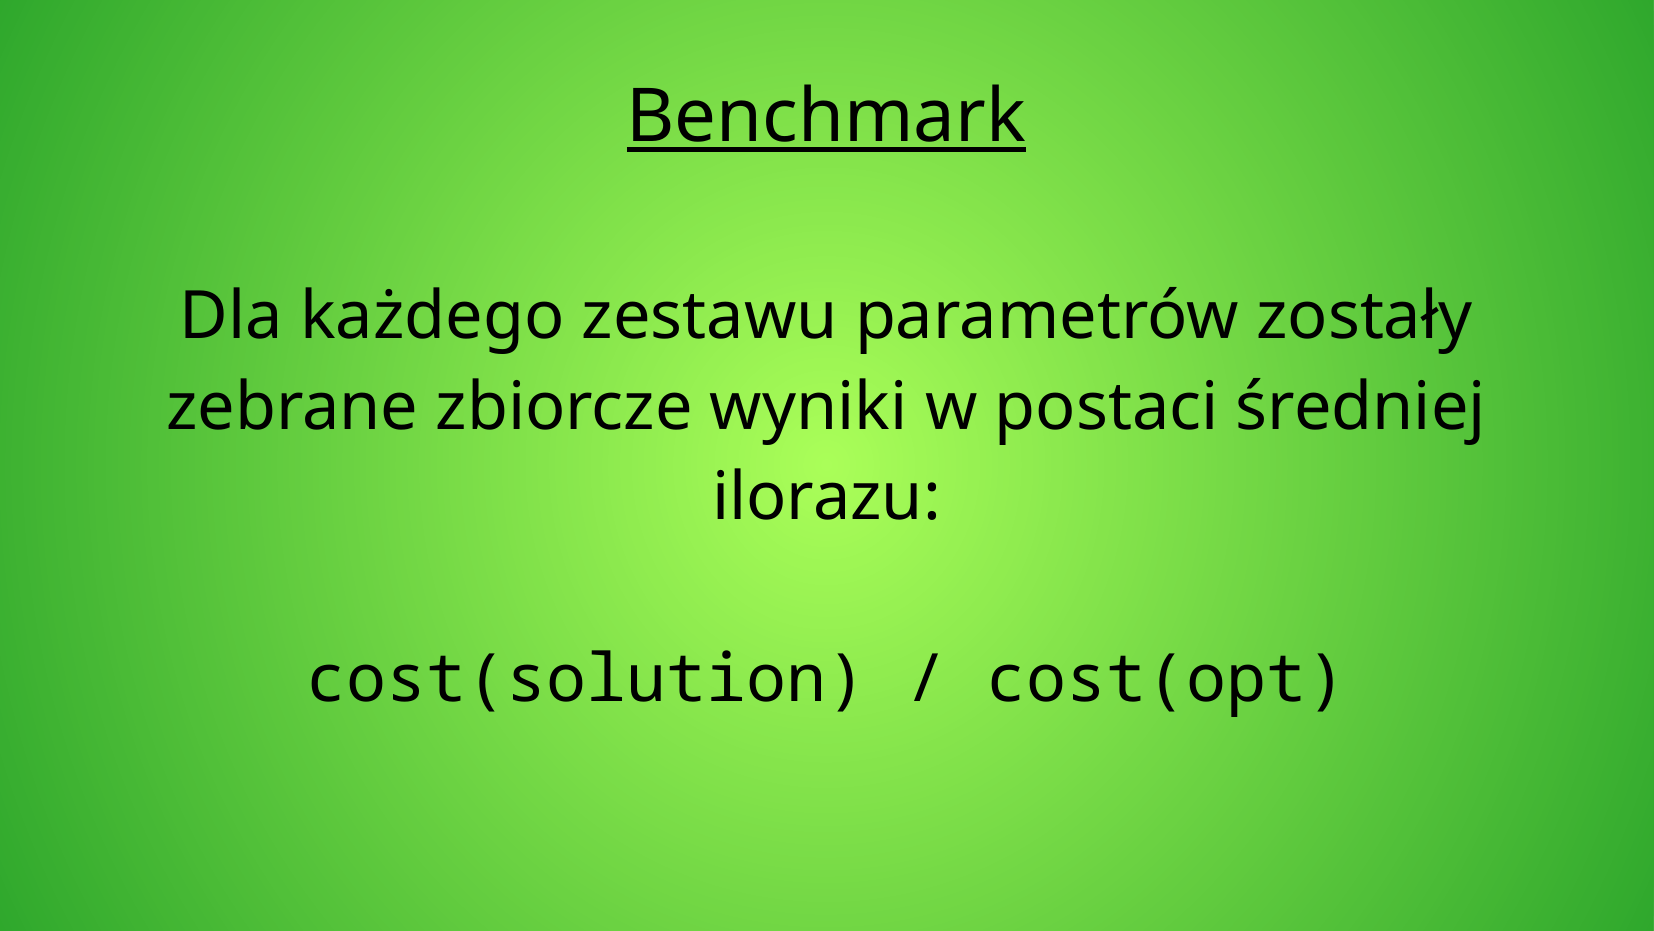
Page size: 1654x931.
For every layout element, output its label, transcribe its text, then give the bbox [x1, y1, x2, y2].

title Benchmark [82, 35, 1571, 189]
subtitle Dla każdego zestawu parametrów zostały zebrane zbiorcze wyniki w postaci średniej ilorazu: cost(solution) / cost(opt) [82, 224, 1571, 764]
